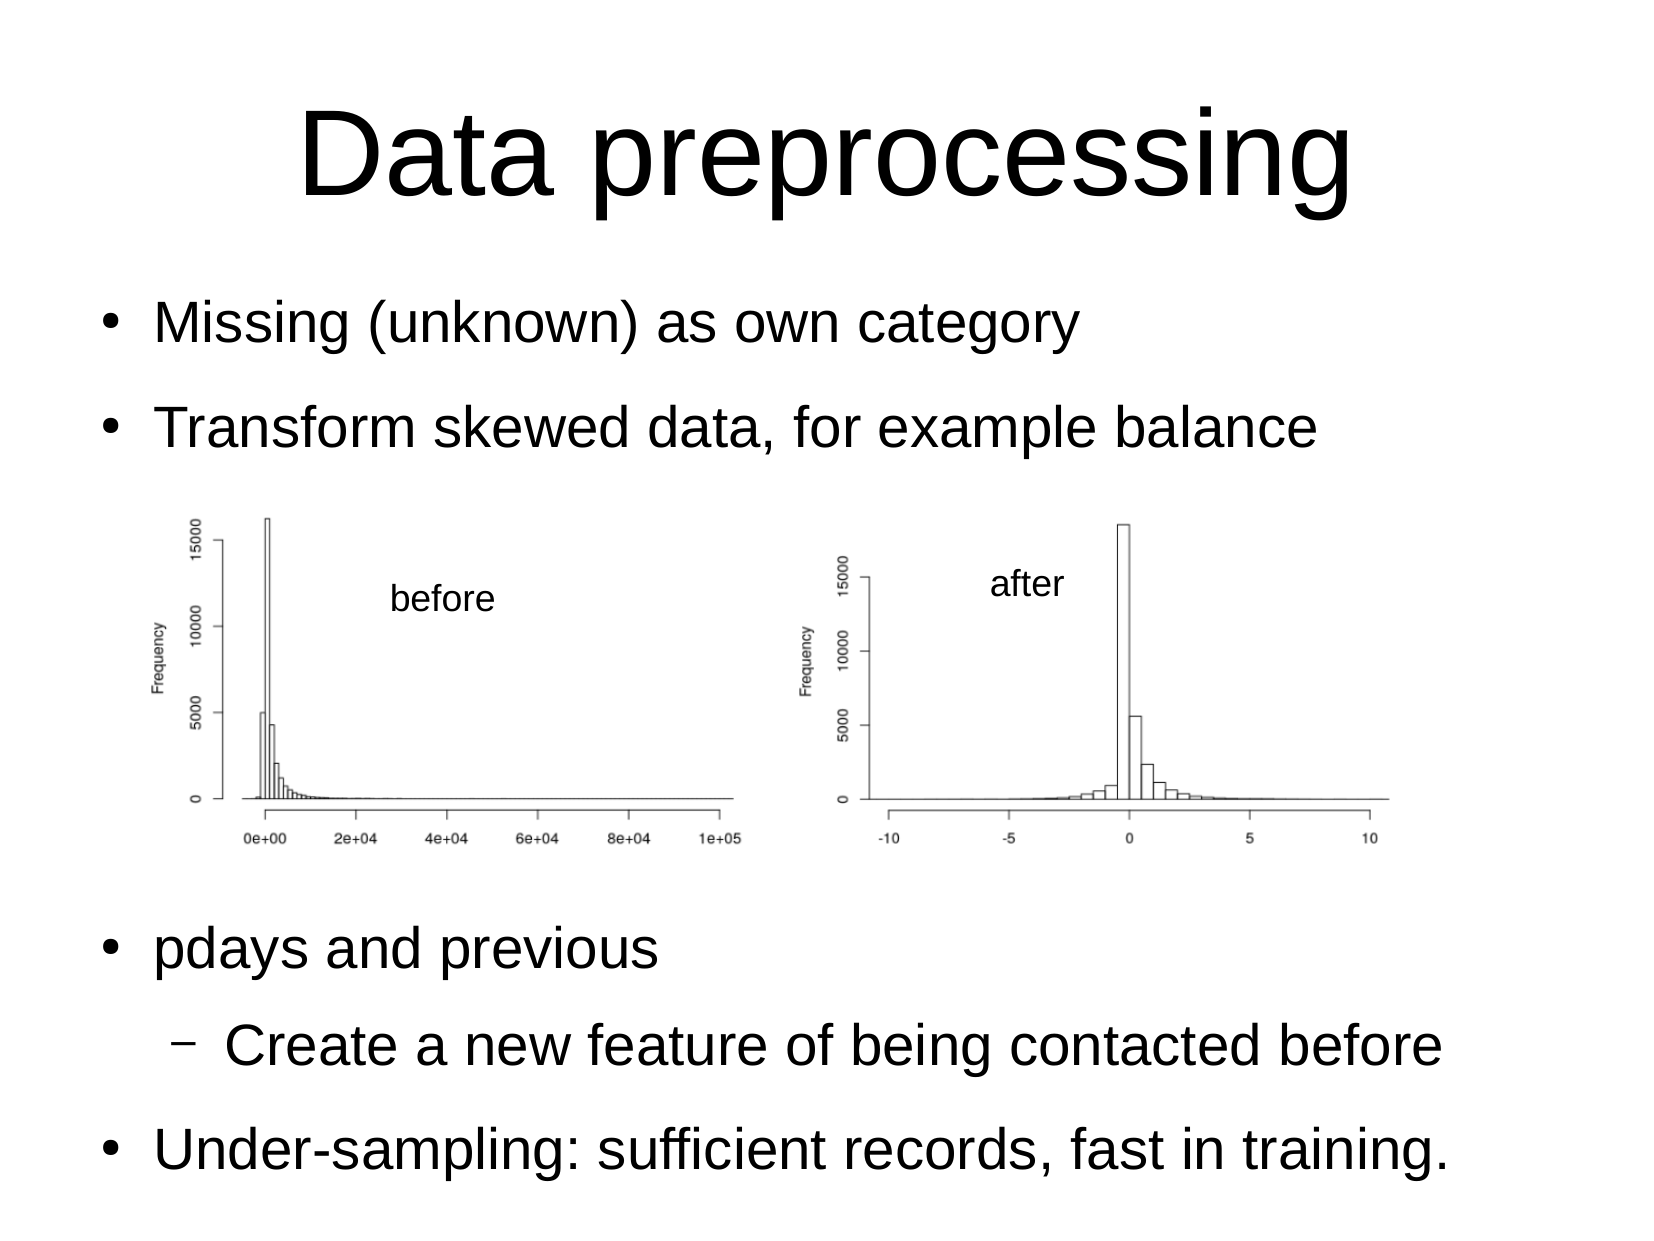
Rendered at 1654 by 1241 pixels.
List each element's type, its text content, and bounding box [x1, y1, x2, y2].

text_box after [975, 555, 1080, 612]
title Data preprocessing [82, 49, 1571, 257]
picture [150, 497, 751, 856]
picture [797, 515, 1398, 846]
text_box before [375, 570, 511, 627]
list Missing (unknown) as own category Transform skewed data, for example balance pdays and previous Create a new feature of being contacted before Under-sampling: sufficient records, fast in training. [82, 290, 1501, 1216]
